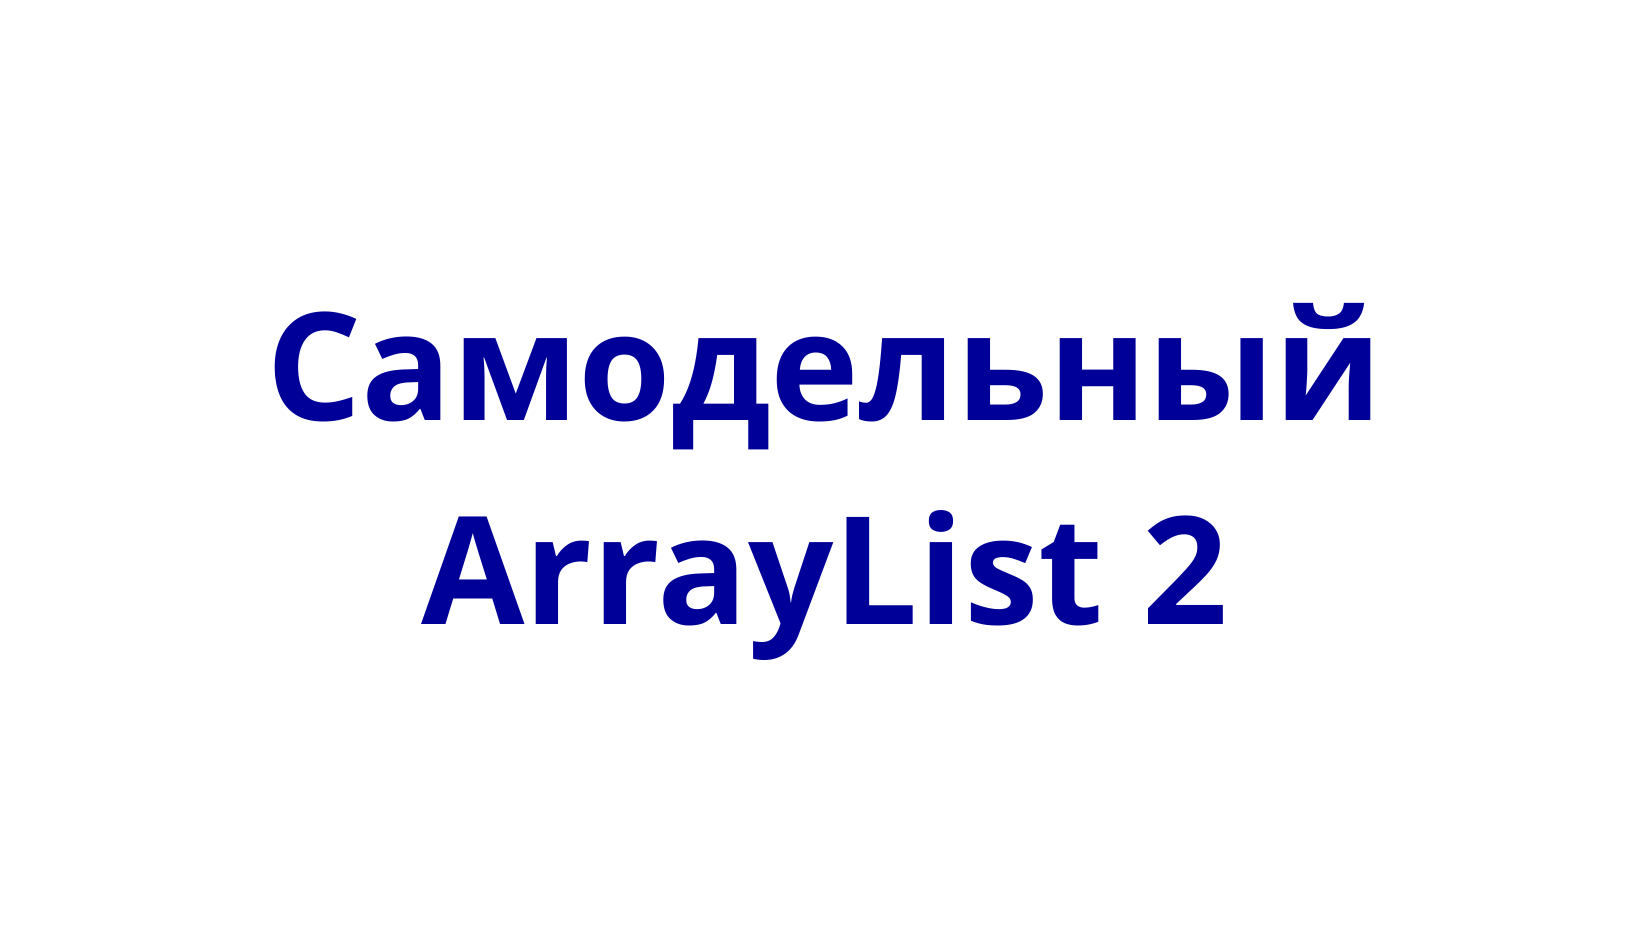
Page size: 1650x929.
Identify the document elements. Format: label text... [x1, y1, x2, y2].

subtitle Самодельный ArrayList 2 [0, 0, 1650, 929]
